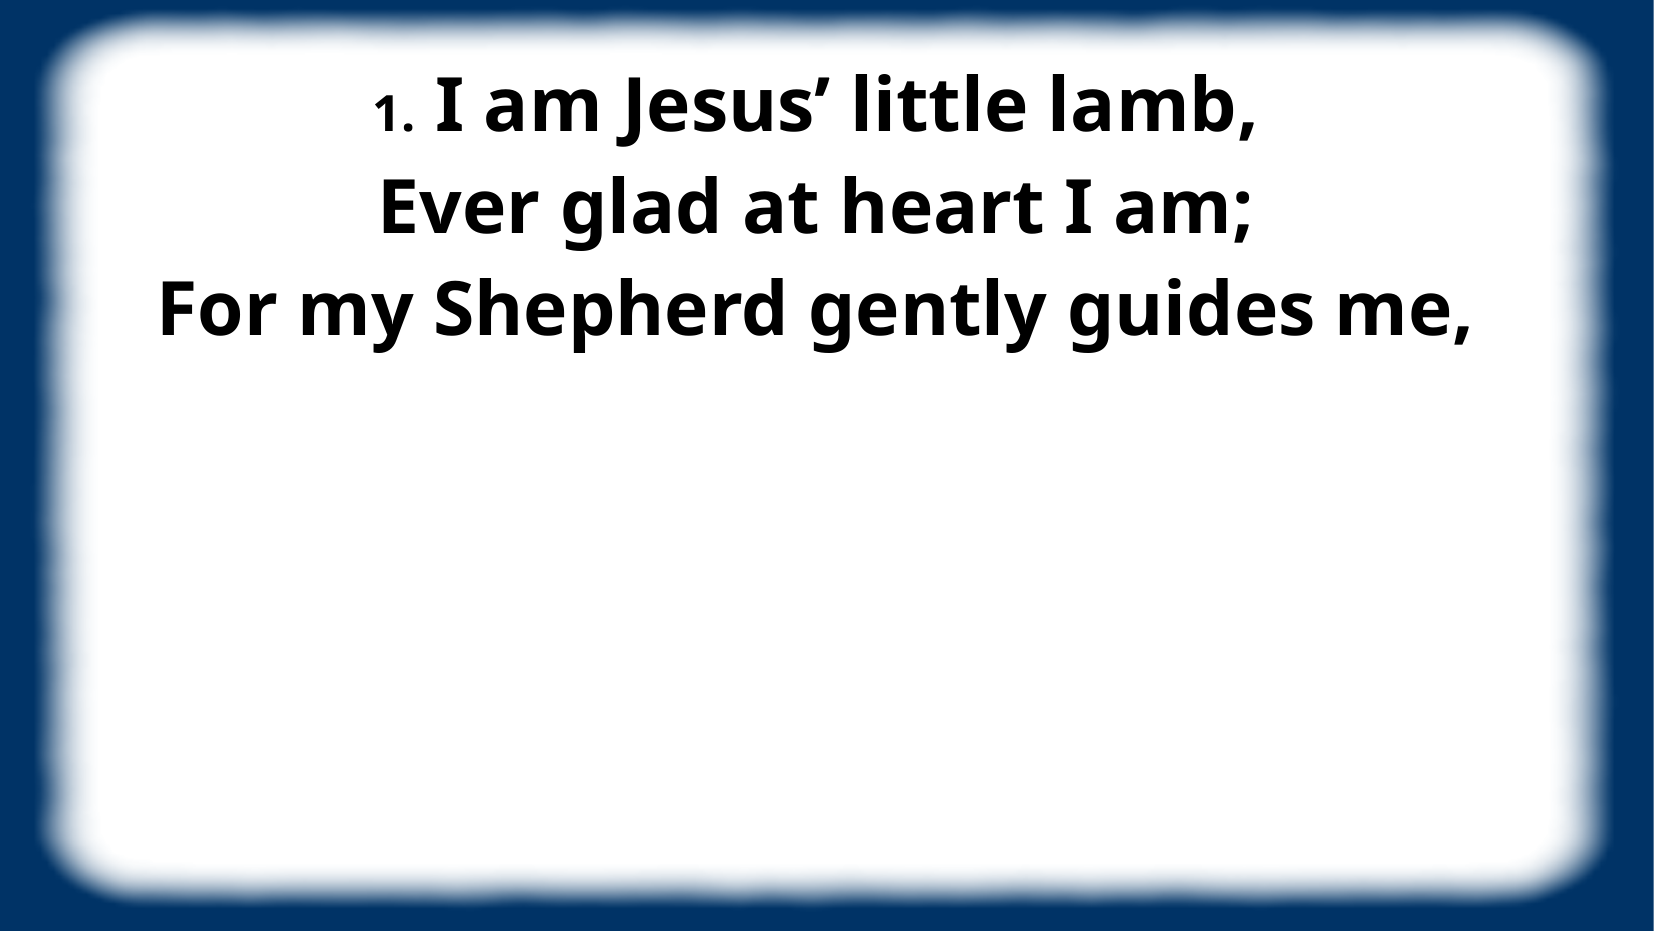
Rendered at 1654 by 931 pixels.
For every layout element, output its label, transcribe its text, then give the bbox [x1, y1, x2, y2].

picture [0, 0, 1654, 931]
text_box 1. I am Jesus’ little lamb, Ever glad at heart I am; For my Shepherd gently guides me, [88, 43, 1544, 406]
